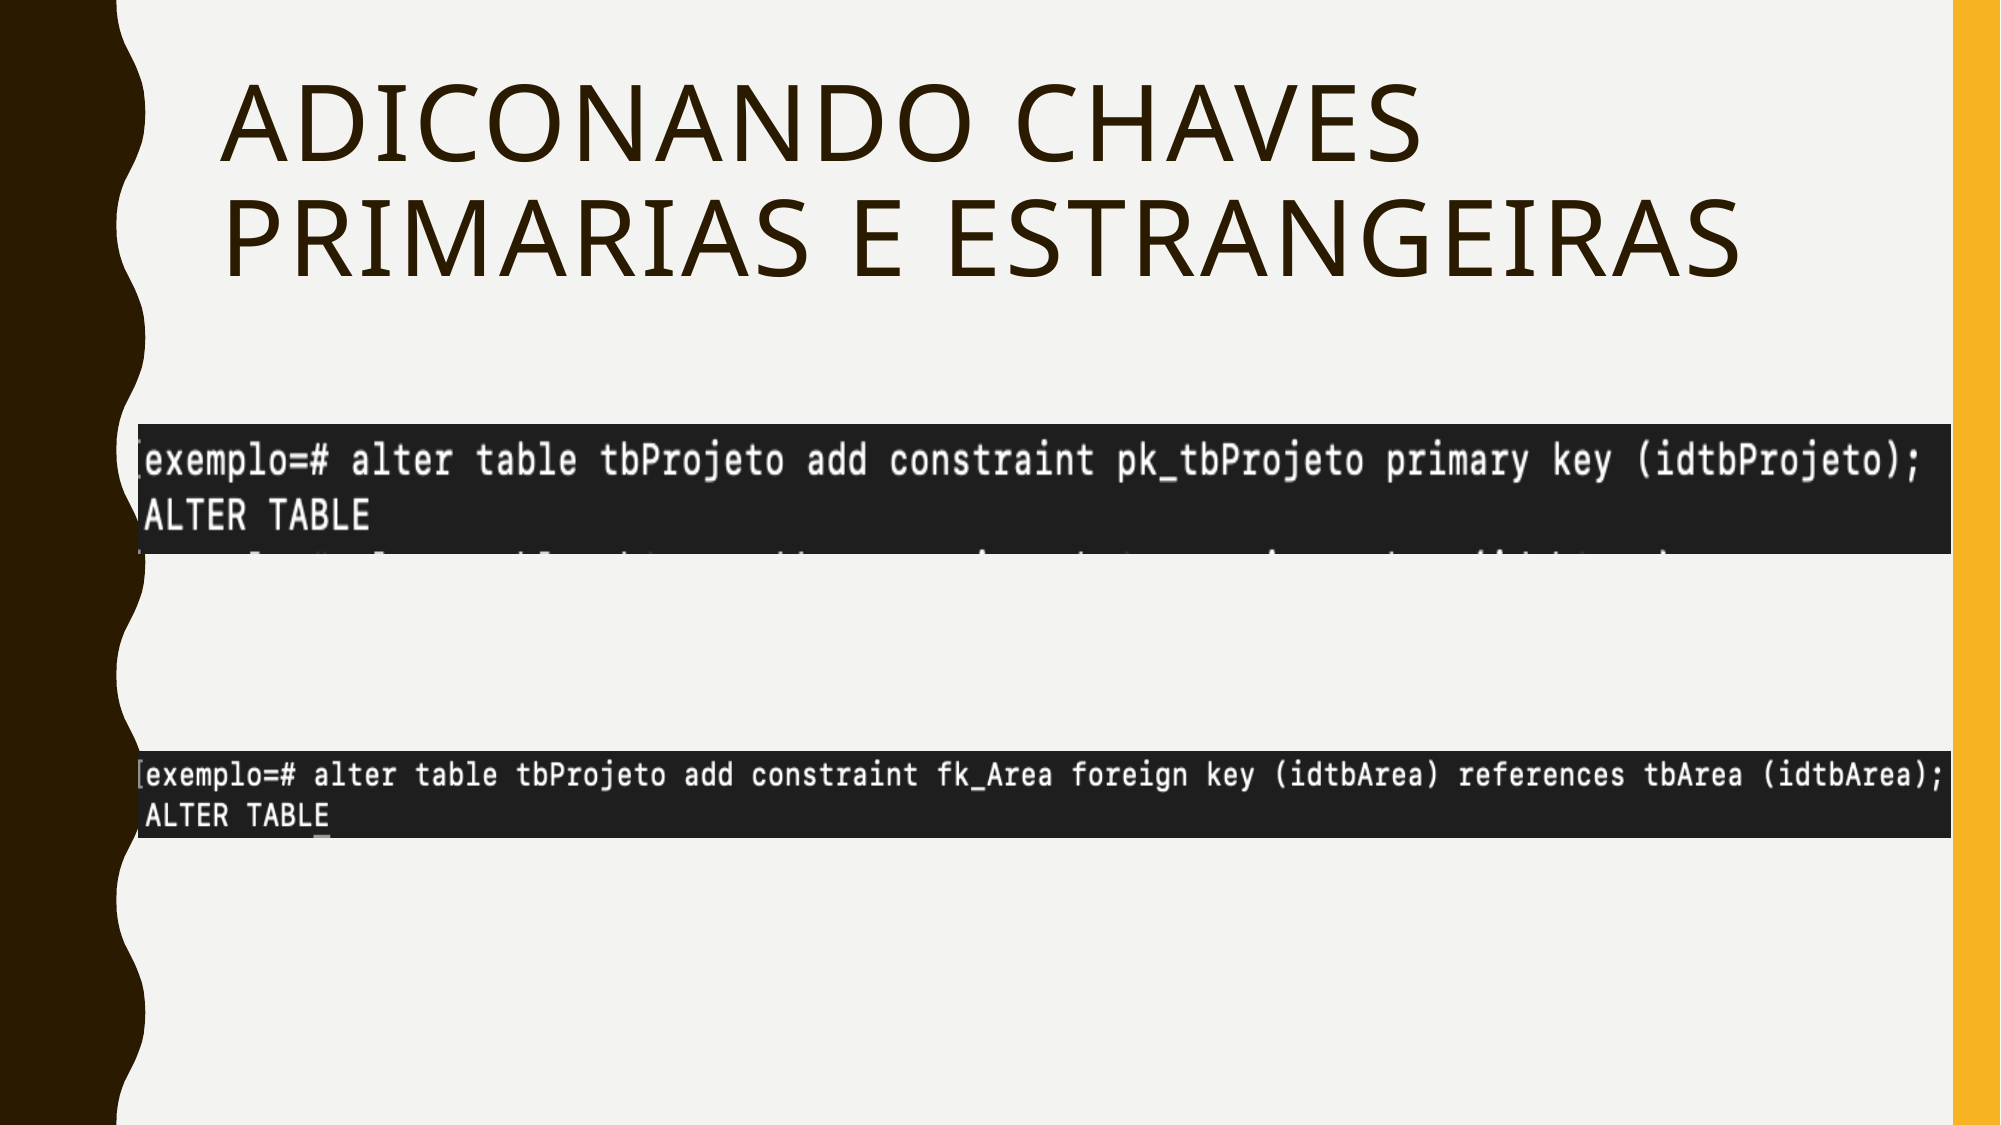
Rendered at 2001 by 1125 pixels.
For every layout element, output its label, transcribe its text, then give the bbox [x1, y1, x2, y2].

picture [138, 751, 1951, 838]
title Adiconando chaves primarias e estrangeiras [205, 62, 1876, 308]
picture [138, 424, 1951, 555]
